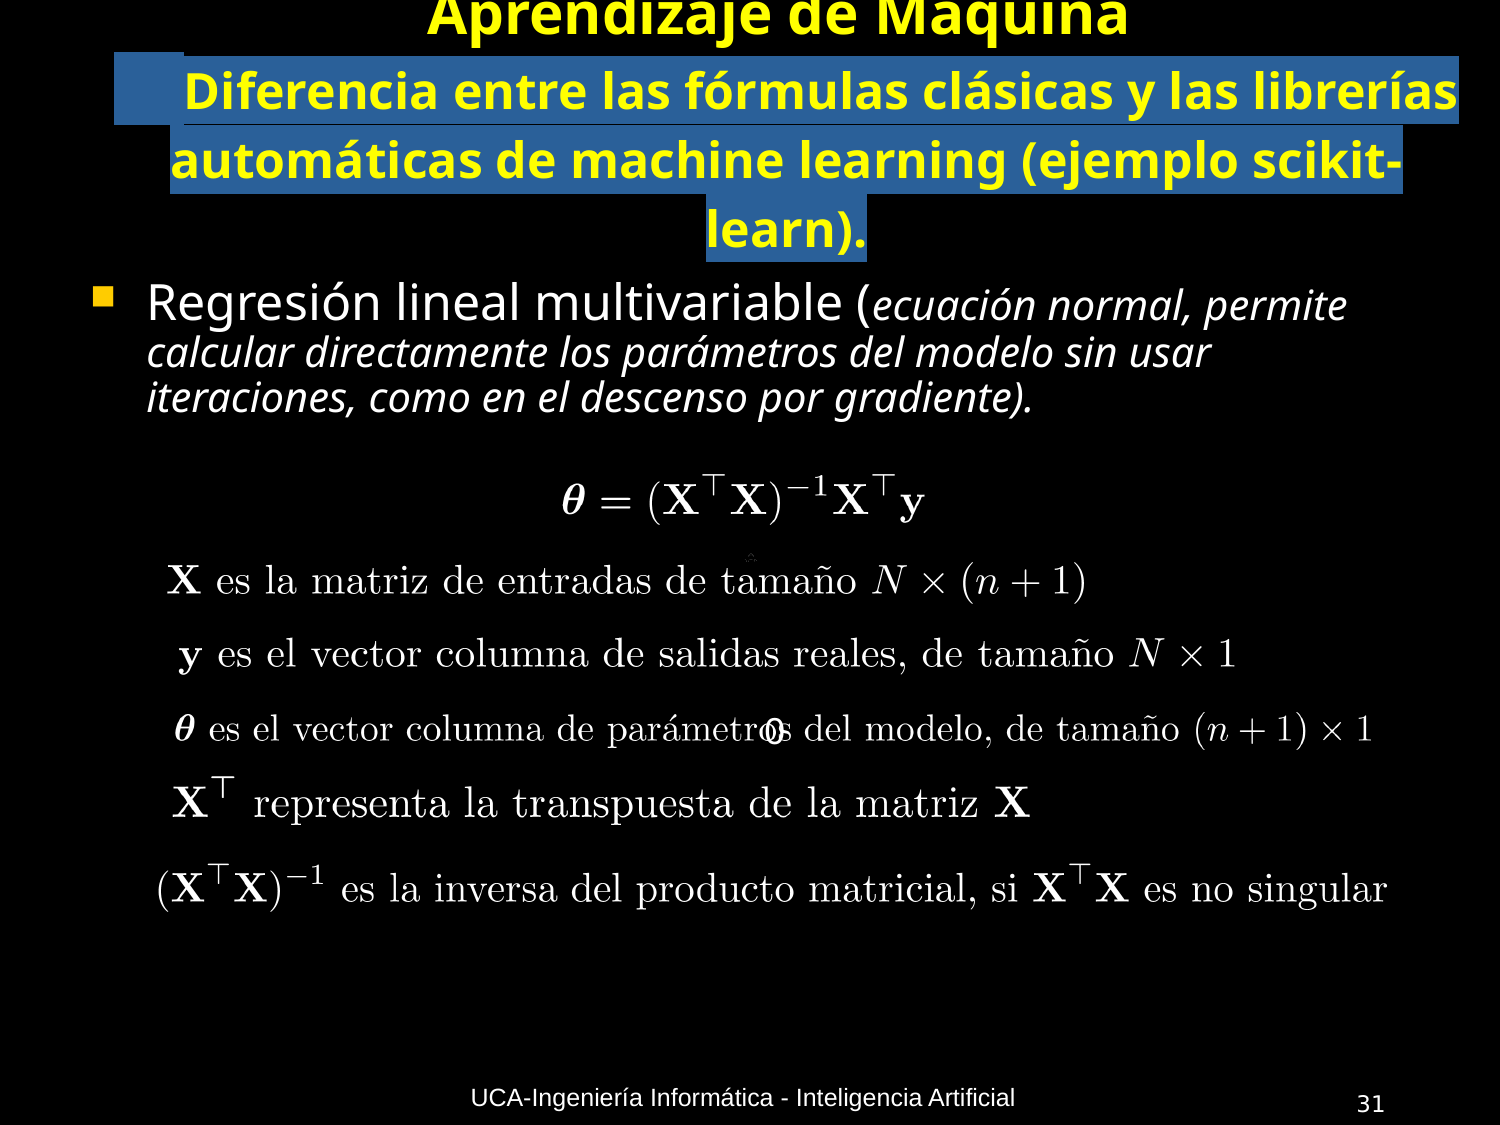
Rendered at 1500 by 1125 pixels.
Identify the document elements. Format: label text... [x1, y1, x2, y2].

text_box Regresión lineal multivariable (ecuación normal, permite calcular directamente los parámetros del modelo sin usar iteraciones, como en el descenso por gradiente). [75, 270, 1426, 1088]
picture [562, 472, 927, 526]
picture [172, 776, 1031, 826]
picture [175, 712, 1374, 751]
title Aprendizaje de Máquina Diferencia entre las fórmulas clásicas y las librerías automáticas de machine learning (ejemplo scikit-learn). [75, 45, 1463, 263]
picture [167, 562, 1088, 604]
picture [158, 862, 1388, 912]
picture [178, 637, 1238, 676]
